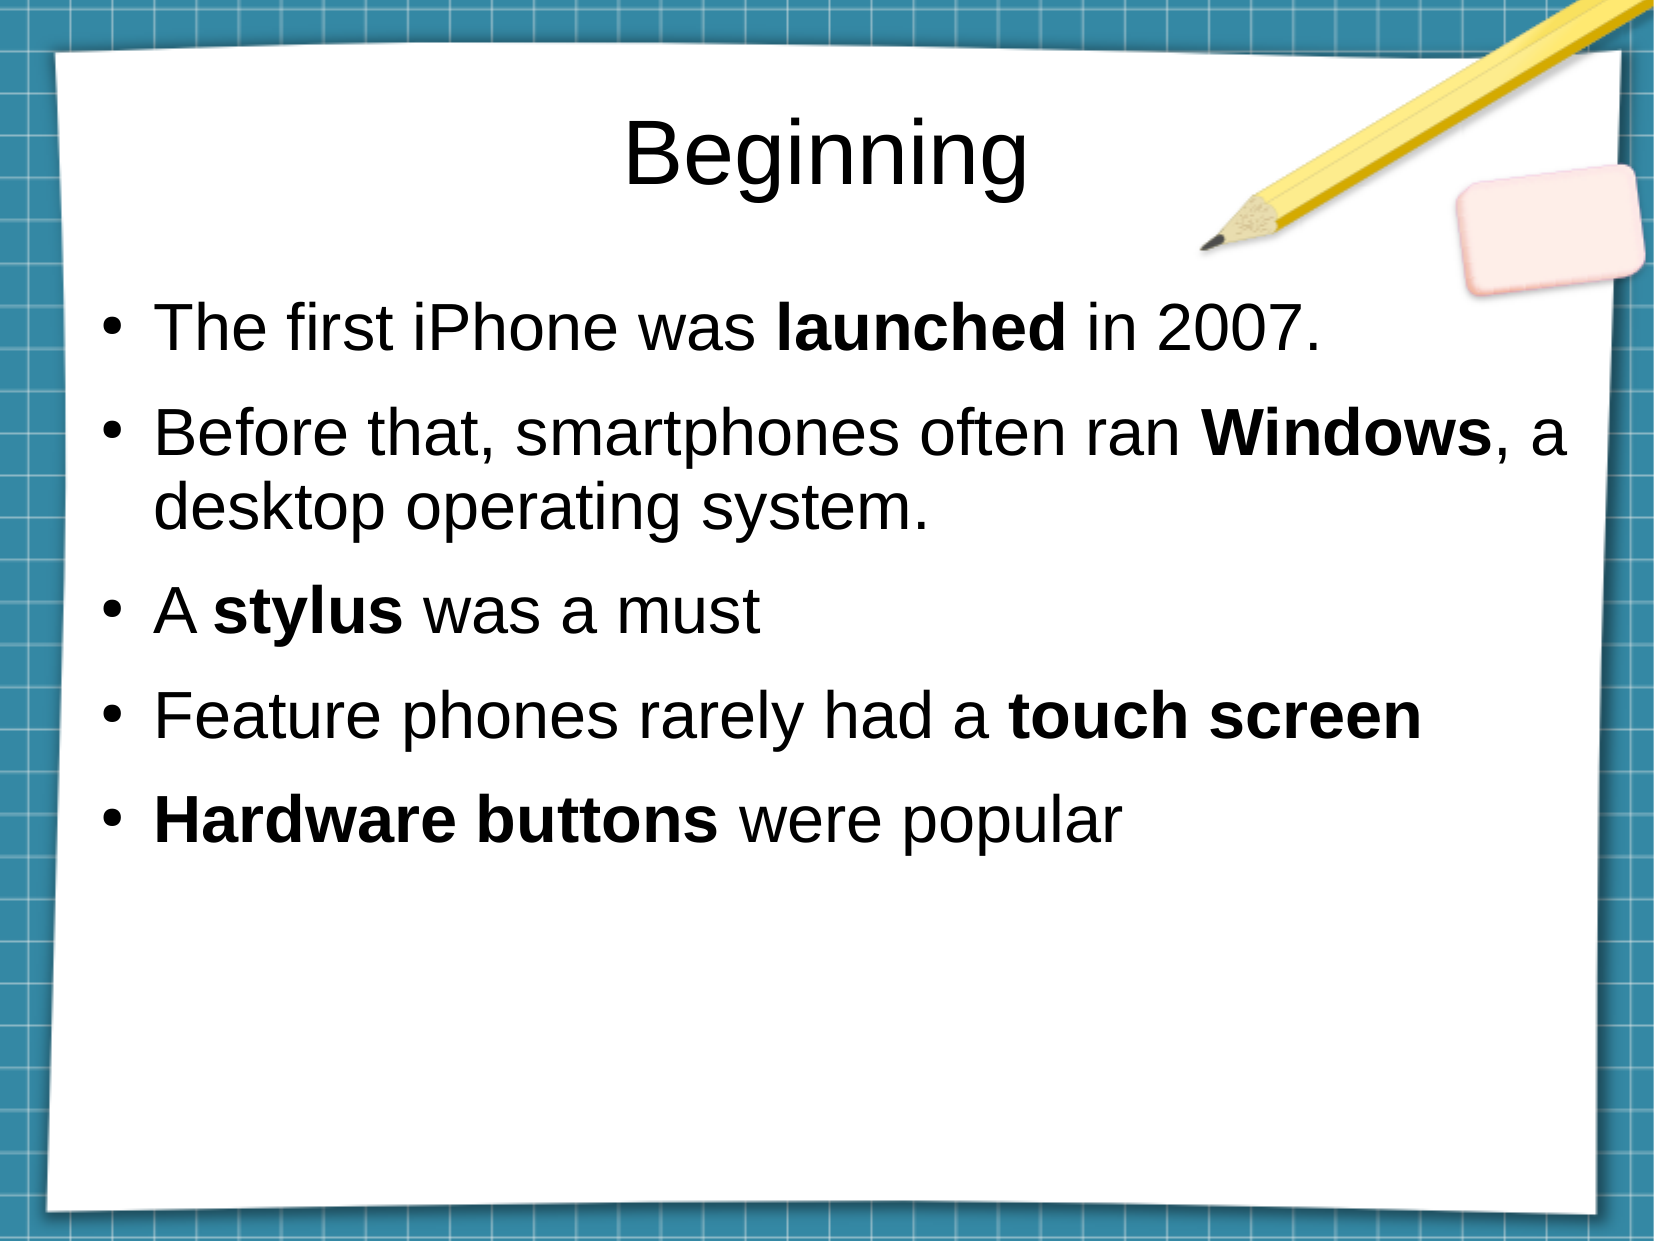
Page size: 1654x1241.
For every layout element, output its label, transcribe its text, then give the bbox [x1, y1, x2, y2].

list The first iPhone was launched in 2007. Before that, smartphones often ran Windows, a desktop operating system. A stylus was a must Feature phones rarely had a touch screen Hardware buttons were popular [82, 290, 1571, 1010]
picture [0, 0, 1654, 1241]
title Beginning [82, 49, 1571, 257]
